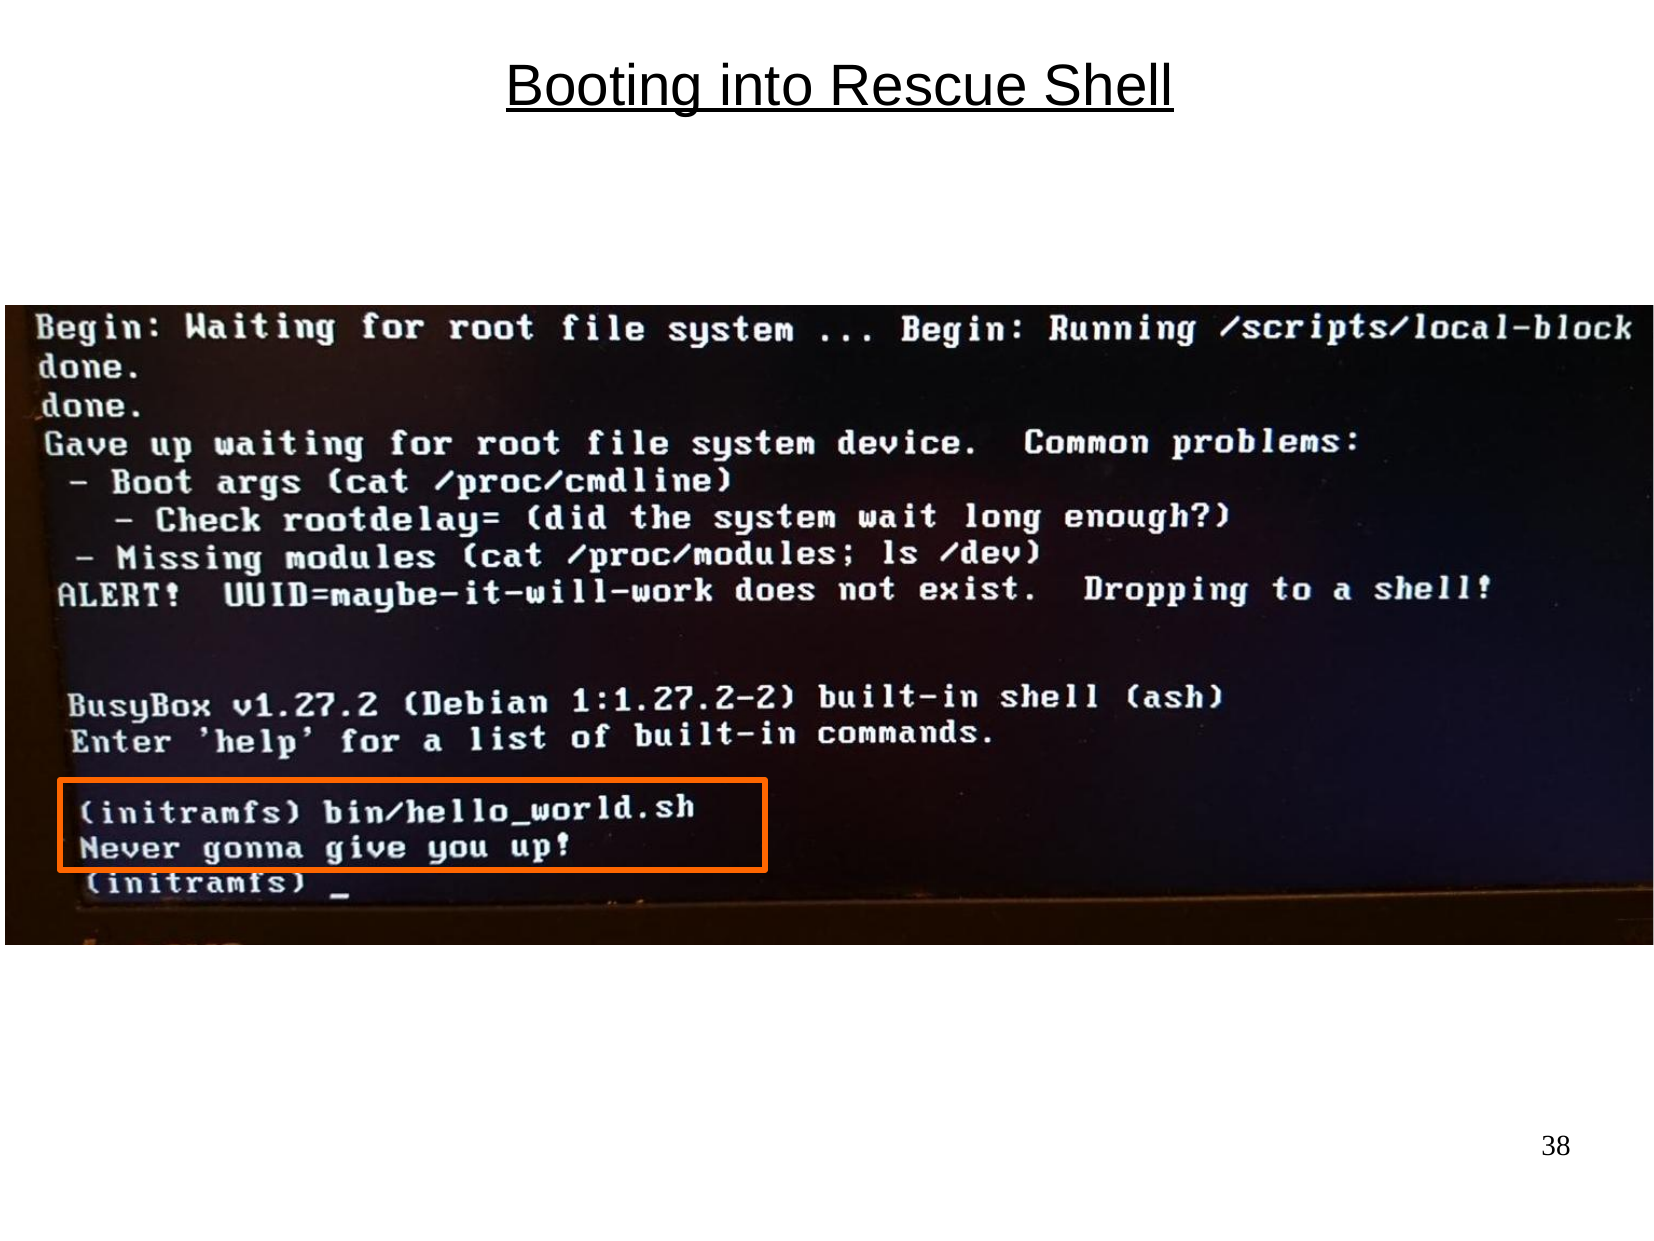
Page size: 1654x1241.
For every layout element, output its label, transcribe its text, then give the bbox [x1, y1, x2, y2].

text_box Booting into Rescue Shell [75, 45, 1606, 125]
picture [5, 305, 1654, 945]
